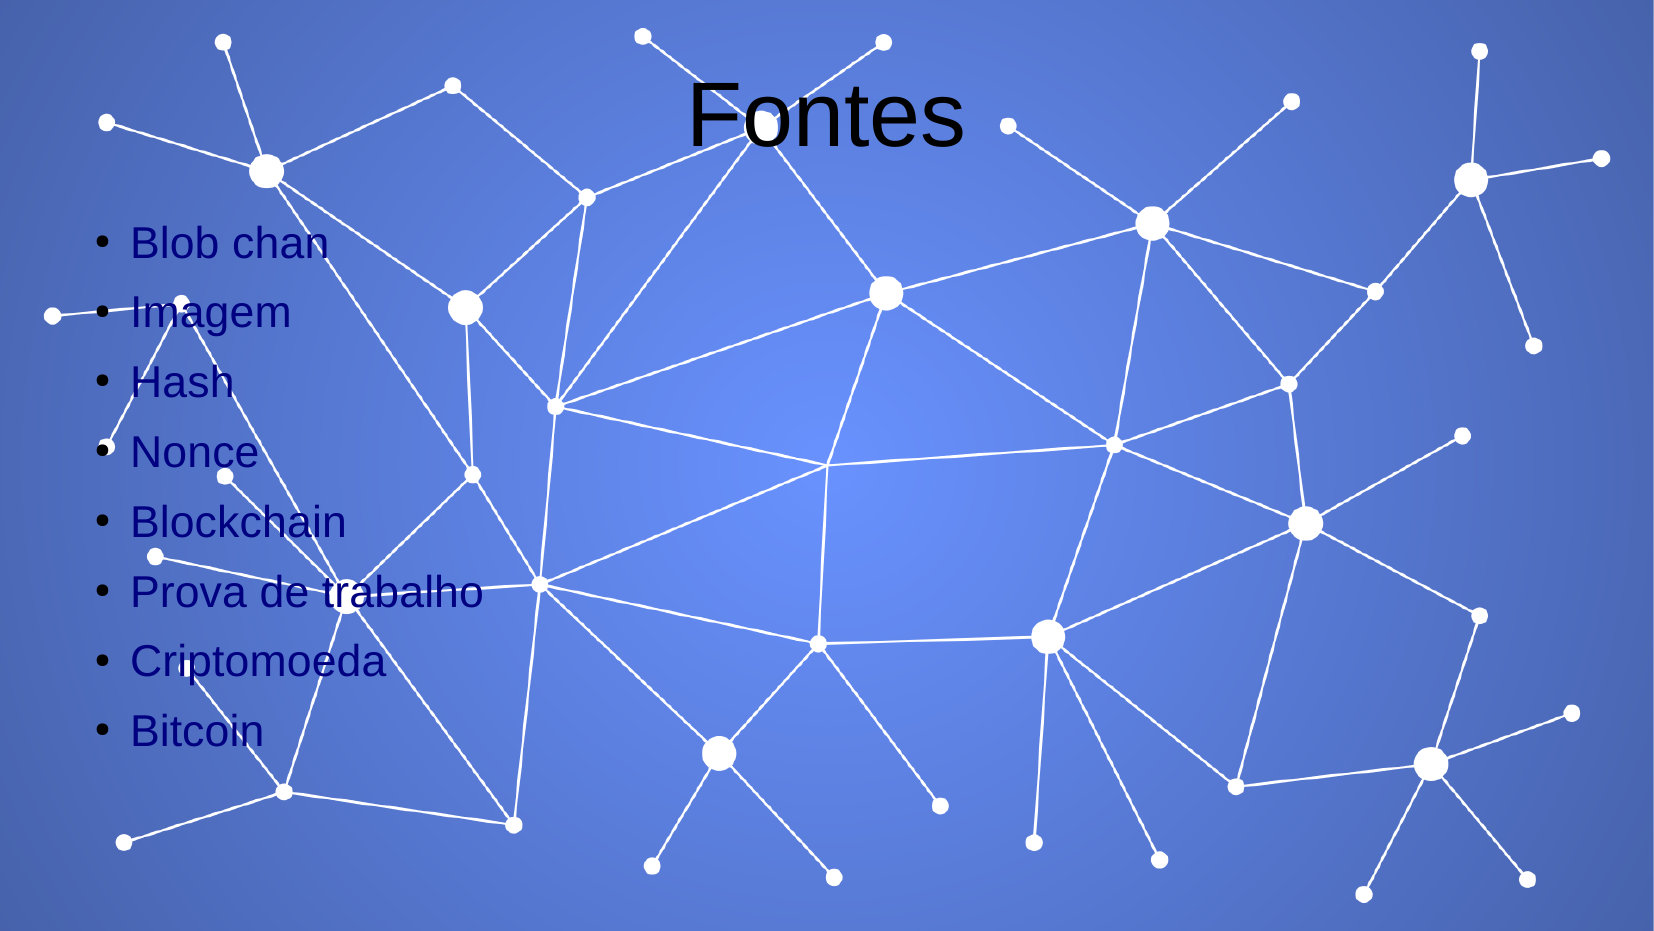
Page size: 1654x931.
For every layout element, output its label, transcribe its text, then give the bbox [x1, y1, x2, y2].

list Blob chan Imagem Hash Nonce Blockchain Prova de trabalho Criptomoeda Bitcoin [82, 217, 1571, 758]
picture [0, 0, 1654, 931]
title Fontes [82, 37, 1571, 193]
